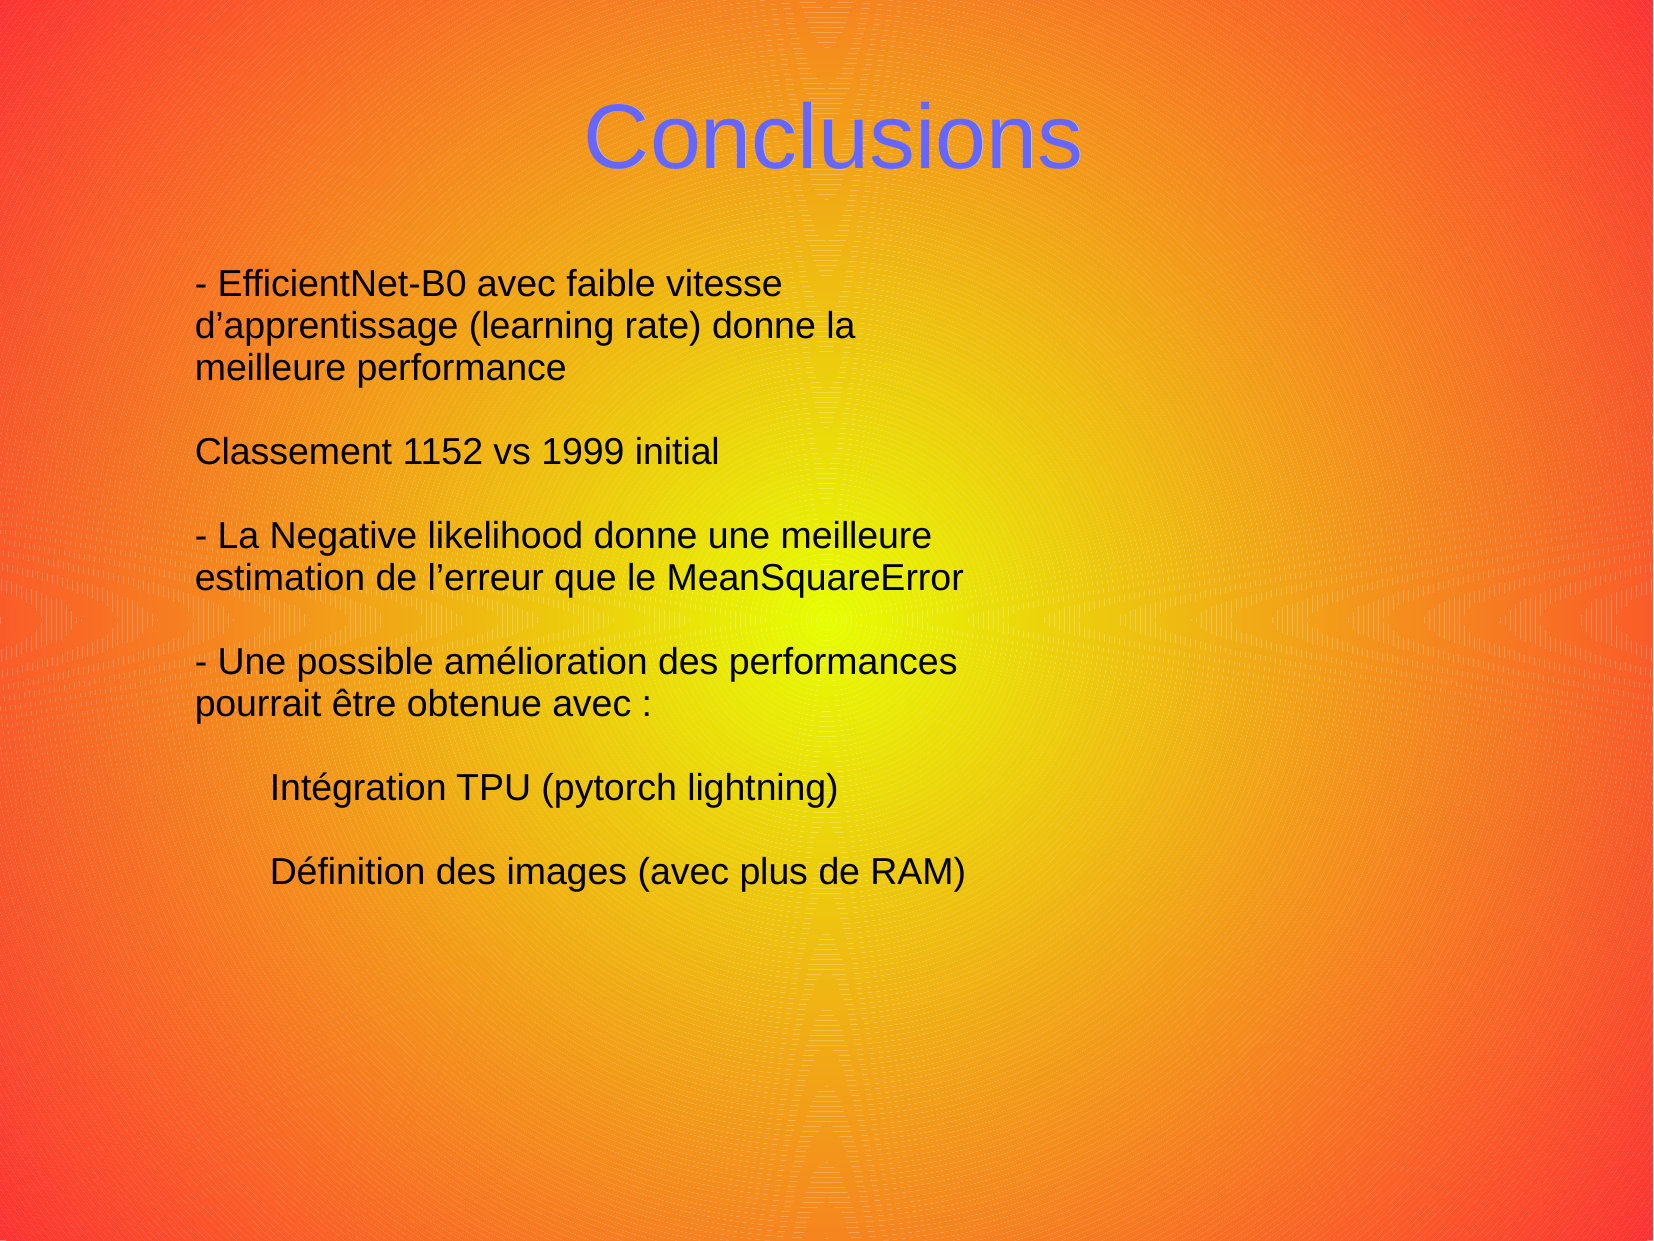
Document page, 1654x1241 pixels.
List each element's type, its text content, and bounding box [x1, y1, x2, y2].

title Conclusions [90, 33, 1578, 241]
text_box - EfficientNet-B0 avec faible vitesse d’apprentissage (learning rate) donne la meilleure performance Classement 1152 vs 1999 initial - La Negative likelihood donne une meilleure estimation de l’erreur que le MeanSquareError - Une possible amélioration des performances pourrait être obtenue avec : Intégration TPU (pytorch lightning) Définition des images (avec plus de RAM) [180, 255, 1006, 1026]
